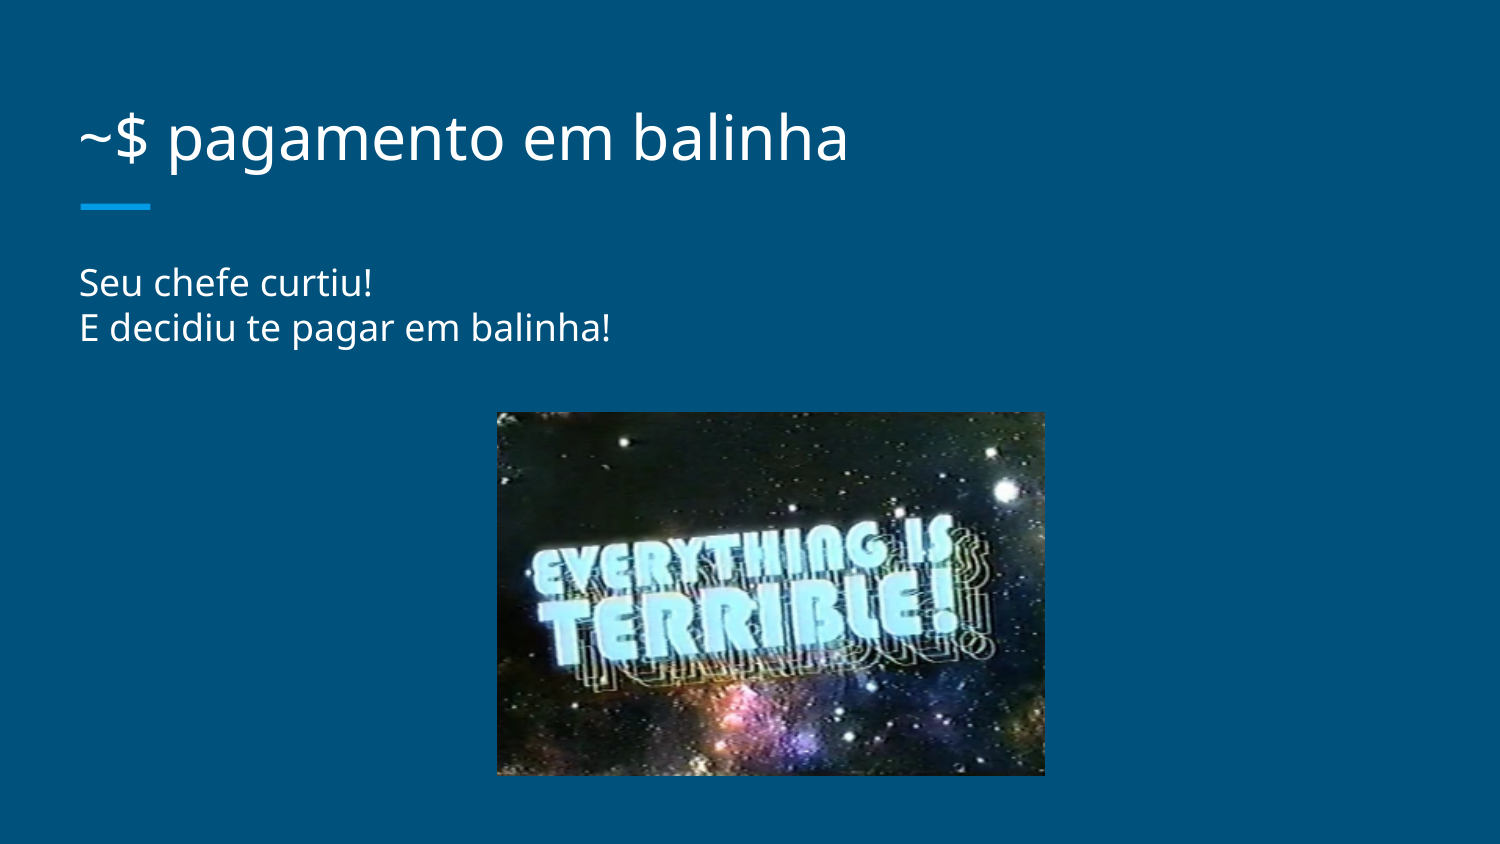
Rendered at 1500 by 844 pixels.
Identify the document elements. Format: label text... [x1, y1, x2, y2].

picture [498, 413, 1044, 775]
title ~$ pagamento em balinha [63, 75, 1437, 188]
list Seu chefe curtiu! E decidiu te pagar em balinha! [63, 244, 1437, 750]
